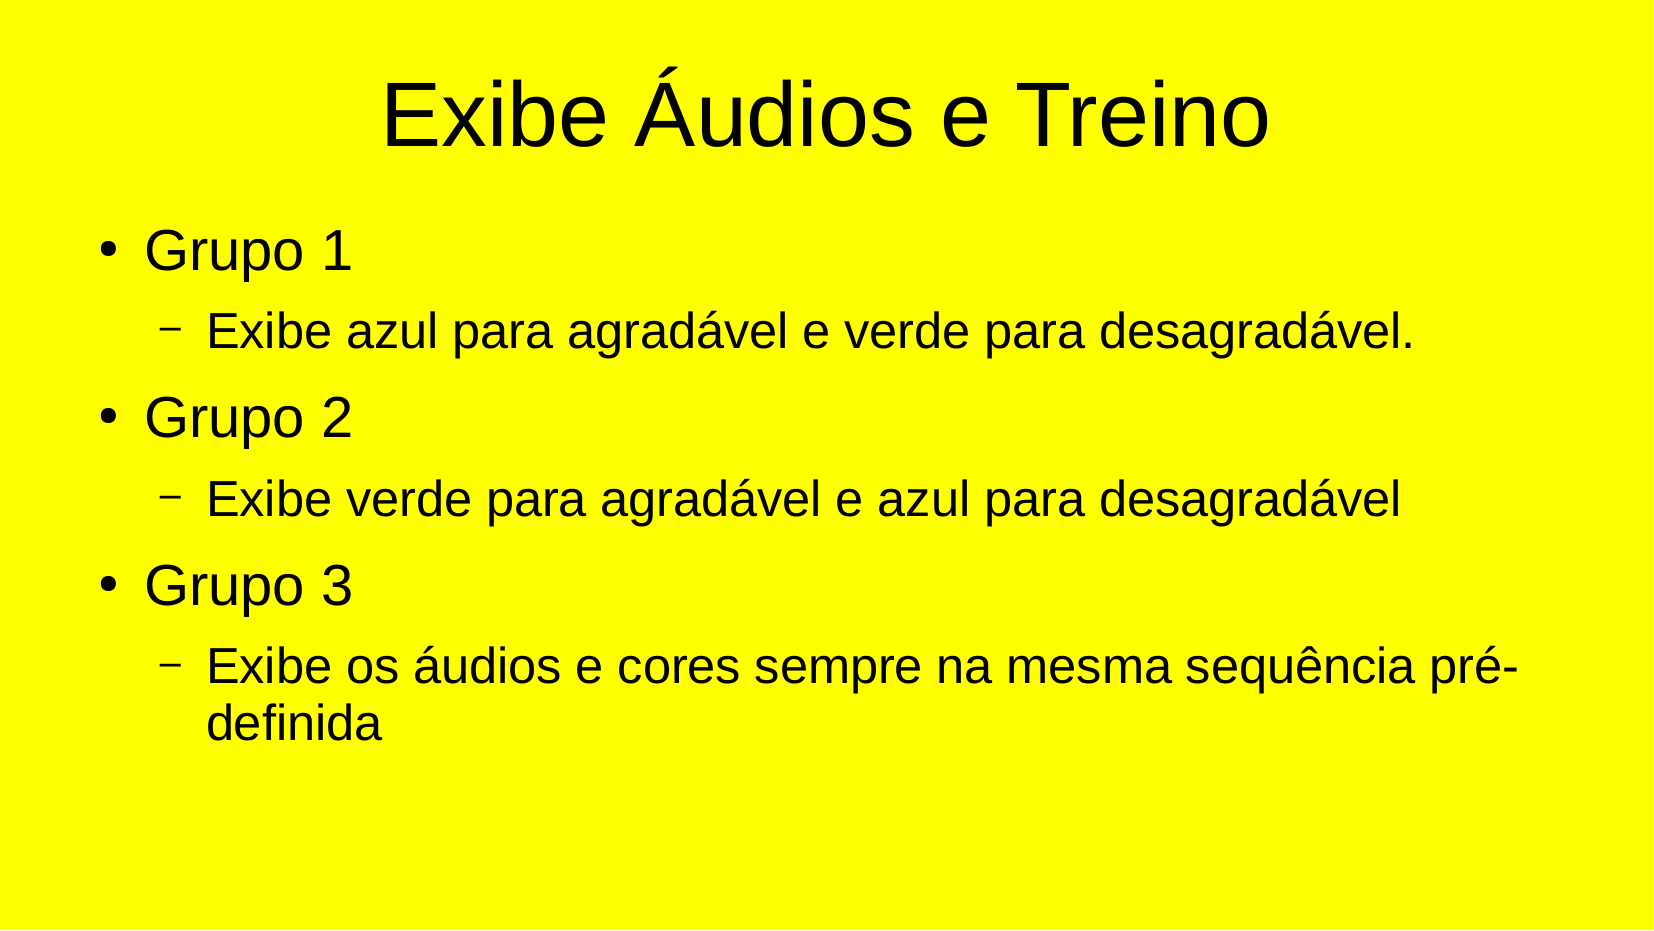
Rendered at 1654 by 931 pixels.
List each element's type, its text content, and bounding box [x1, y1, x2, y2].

title Exibe Áudios e Treino [82, 37, 1571, 193]
list Grupo 1 Exibe azul para agradável e verde para desagradável. Grupo 2 Exibe verde para agradável e azul para desagradável Grupo 3 Exibe os áudios e cores sempre na mesma sequência pré-definida [82, 217, 1571, 758]
